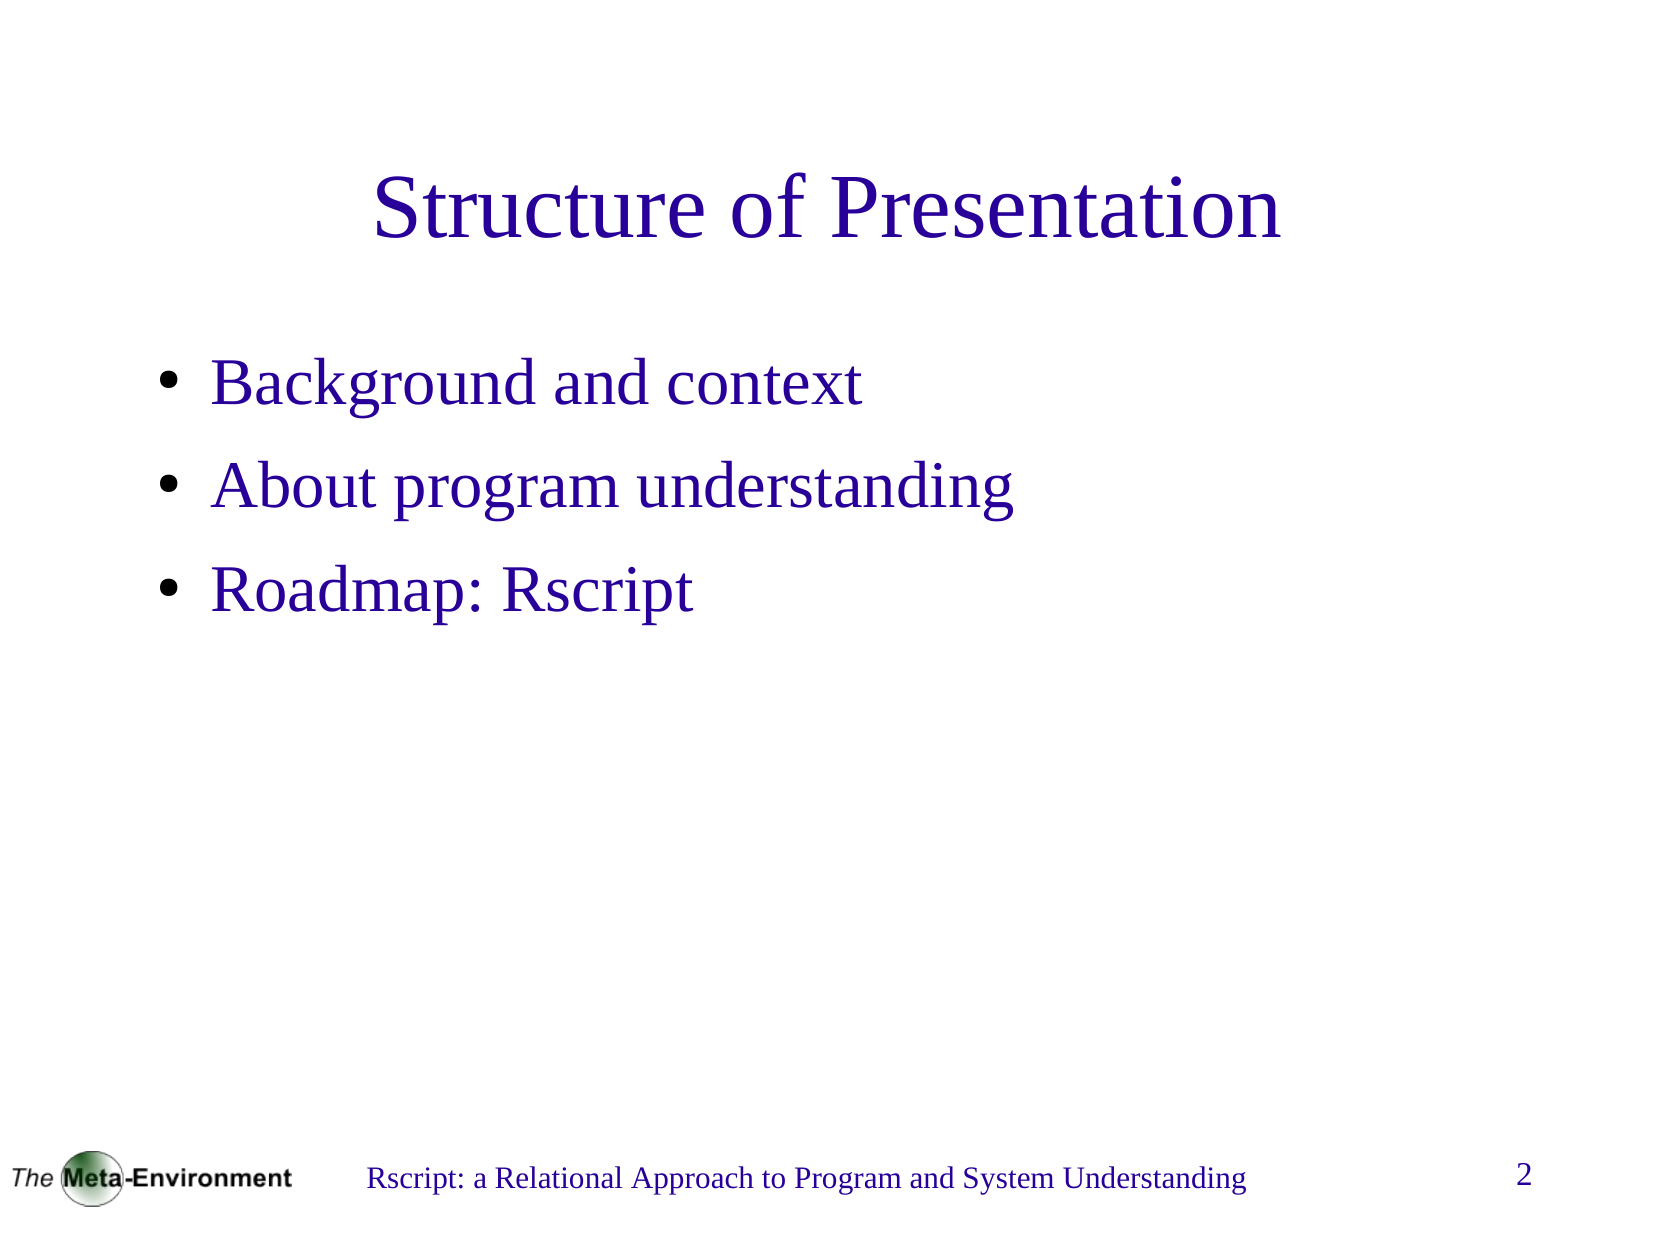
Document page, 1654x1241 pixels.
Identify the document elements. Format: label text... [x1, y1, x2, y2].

picture [12, 1151, 292, 1207]
title Structure of Presentation [121, 102, 1534, 311]
list Background and context About program understanding Roadmap: Rscript [121, 344, 1534, 1127]
